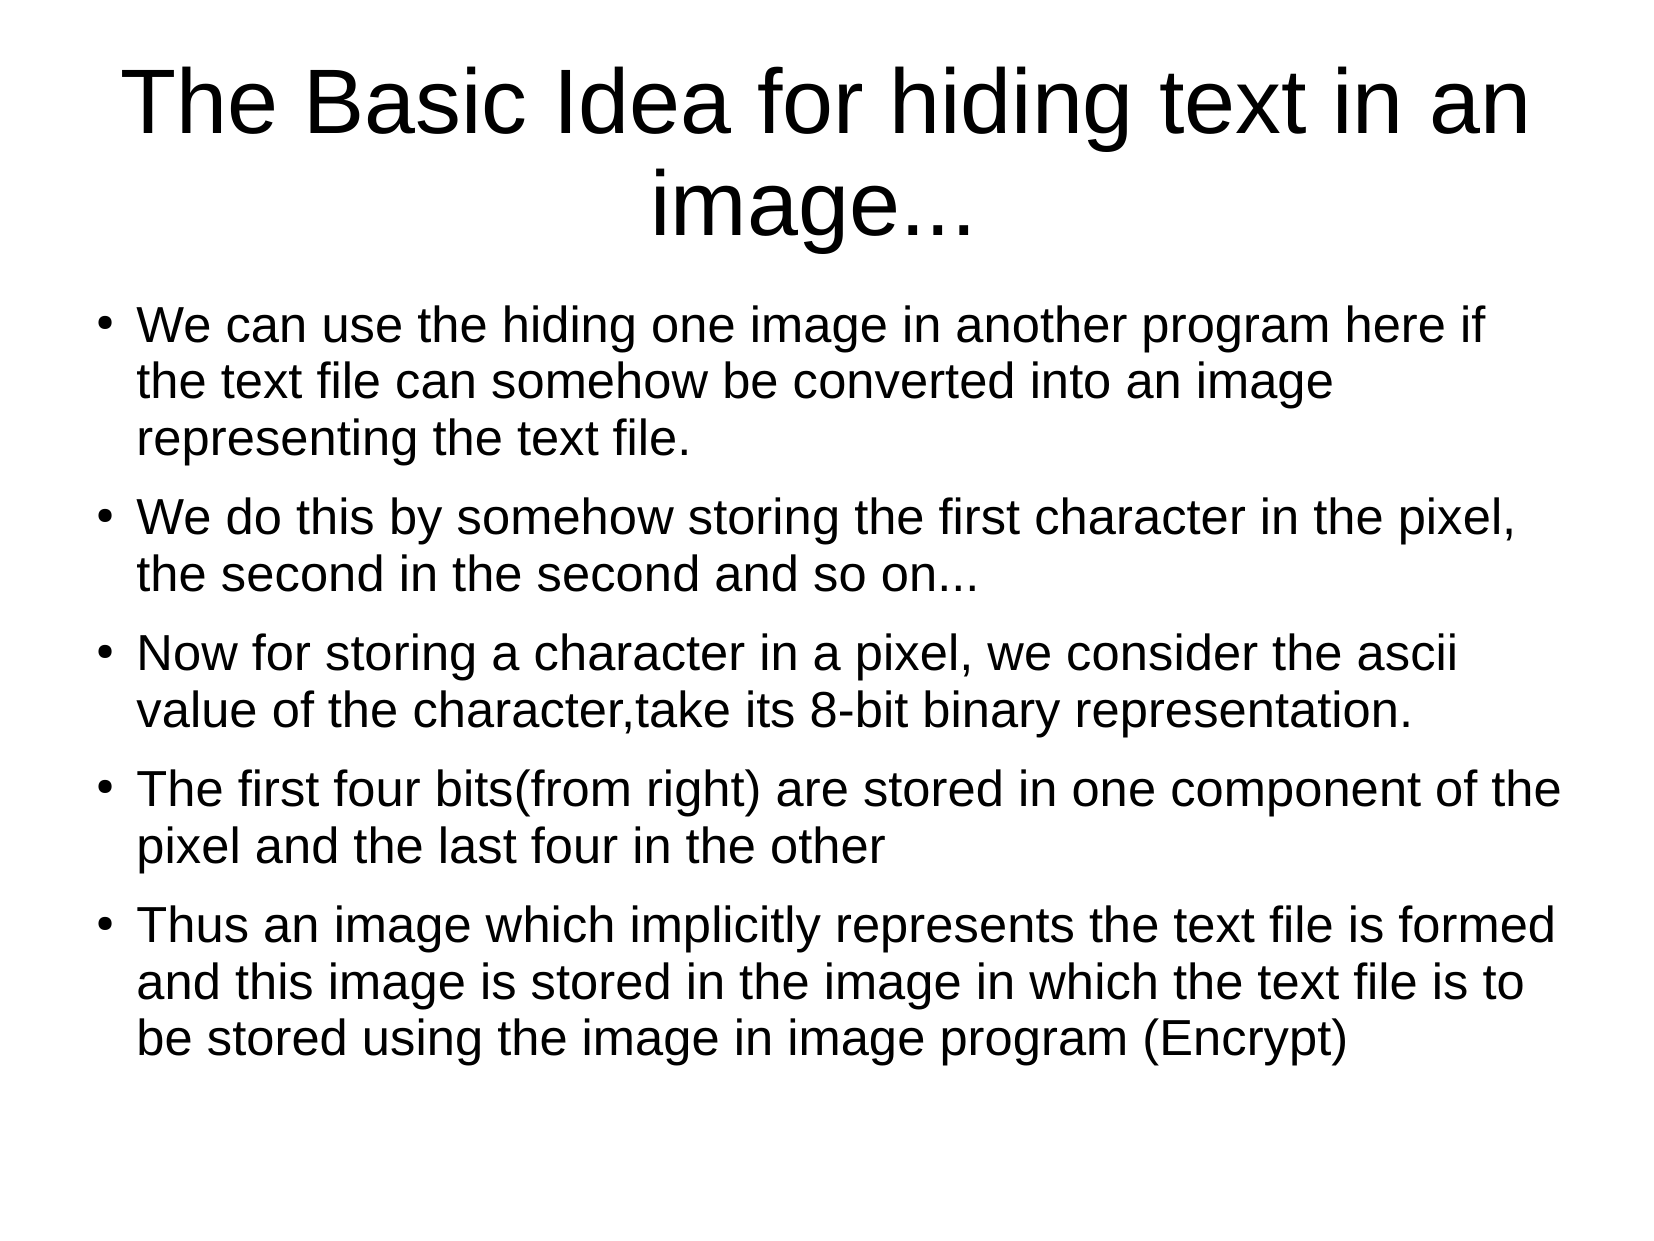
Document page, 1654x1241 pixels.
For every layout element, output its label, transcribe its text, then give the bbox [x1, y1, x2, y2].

list We can use the hiding one image in another program here if the text file can somehow be converted into an image representing the text file. We do this by somehow storing the first character in the pixel, the second in the second and so on... Now for storing a character in a pixel, we consider the ascii value of the character,take its 8-bit binary representation. The first four bits(from right) are stored in one component of the pixel and the last four in the other Thus an image which implicitly represents the text file is formed and this image is stored in the image in which the text file is to be stored using the image in image program (Encrypt) [82, 296, 1571, 1115]
title The Basic Idea for hiding text in an image... [82, 49, 1571, 257]
